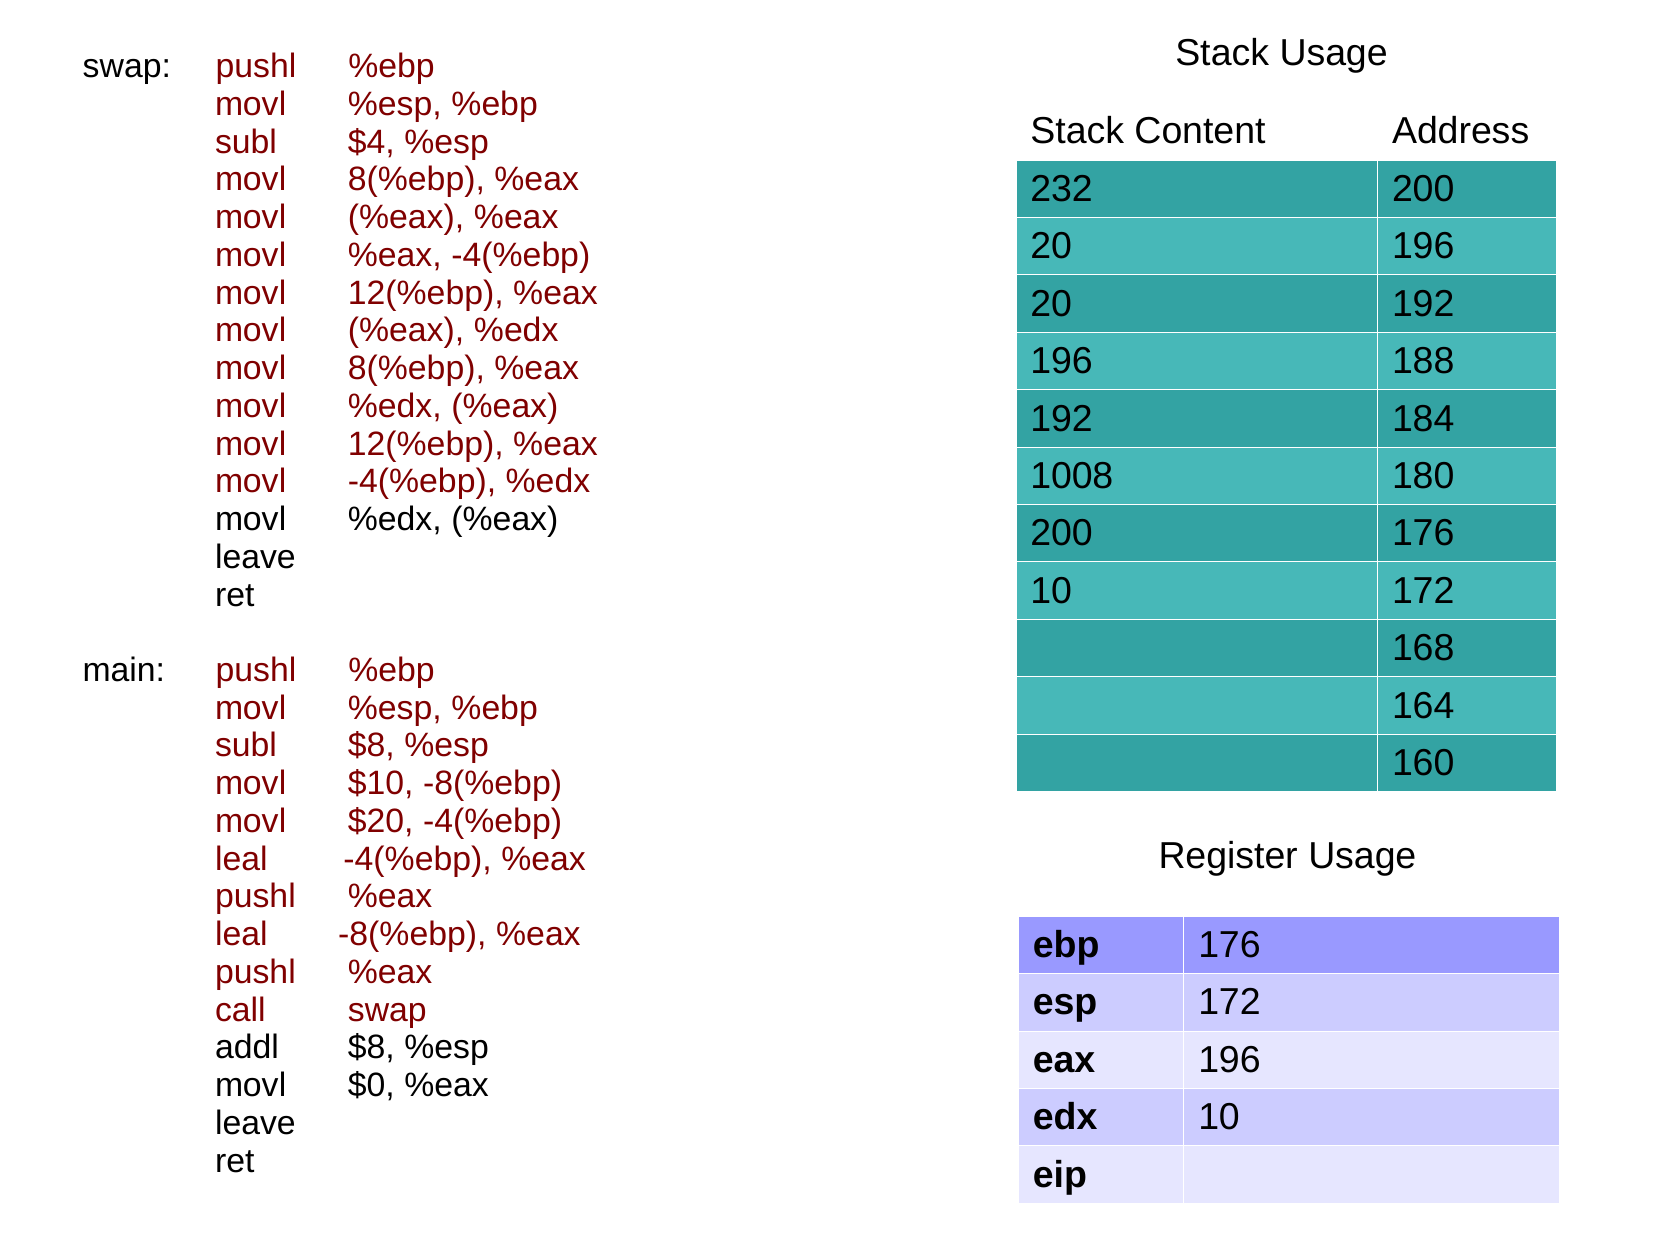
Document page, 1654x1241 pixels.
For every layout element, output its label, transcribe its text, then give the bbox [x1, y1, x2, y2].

table_cell [1017, 620, 1377, 676]
table_cell 160 [1378, 735, 1556, 791]
table_cell 200 [1378, 161, 1556, 217]
table_cell 10 [1017, 562, 1377, 619]
table_cell 1008 [1017, 448, 1377, 504]
list swap: pushl %ebp movl %esp, %ebp subl $4, %esp movl 8(%ebp), %eax movl (%eax), %eax movl %eax, -4(%ebp) movl 12(%ebp), %eax movl (%eax), %edx movl 8(%ebp), %eax movl %edx, (%eax) movl 12(%ebp), %eax movl -4(%ebp), %edx movl %edx, (%eax) leave ret main: pushl %ebp movl %esp, %ebp subl $8, %esp movl $10, -8(%ebp) movl $20, -4(%ebp) leal -4(%ebp), %eax pushl %eax leal -8(%ebp), %eax pushl %eax call swap addl $8, %esp movl $0, %eax leave ret [82, 47, 969, 1182]
text_box Register Usage [1015, 826, 1560, 884]
table_cell 232 [1017, 161, 1377, 217]
table_cell 200 [1017, 505, 1377, 561]
table_cell 168 [1378, 620, 1556, 676]
table_header Stack Content [1017, 103, 1377, 160]
table_cell 192 [1017, 390, 1377, 447]
table_cell 180 [1378, 448, 1556, 504]
table_cell 188 [1378, 333, 1556, 389]
table_cell 10 [1184, 1089, 1559, 1145]
table_cell 196 [1184, 1032, 1559, 1088]
table_cell [1017, 677, 1377, 734]
table_cell [1184, 1146, 1559, 1203]
text_box Stack Usage [1009, 23, 1554, 81]
table_cell 176 [1378, 505, 1556, 561]
table_cell edx [1019, 1089, 1183, 1145]
table_cell esp [1019, 974, 1183, 1031]
table_header ebp [1019, 917, 1183, 973]
table_cell 196 [1017, 333, 1377, 389]
table_header Address [1378, 103, 1556, 160]
table_cell 172 [1184, 974, 1559, 1031]
table_cell 164 [1378, 677, 1556, 734]
table_cell eip [1019, 1146, 1183, 1203]
table_cell [1017, 735, 1377, 791]
table_cell 172 [1378, 562, 1556, 619]
table_cell 192 [1378, 275, 1556, 332]
table_cell 184 [1378, 390, 1556, 447]
table_cell eax [1019, 1032, 1183, 1088]
table_cell 196 [1378, 218, 1556, 274]
table_cell 20 [1017, 275, 1377, 332]
table_header 176 [1184, 917, 1559, 973]
table_cell 20 [1017, 218, 1377, 274]
